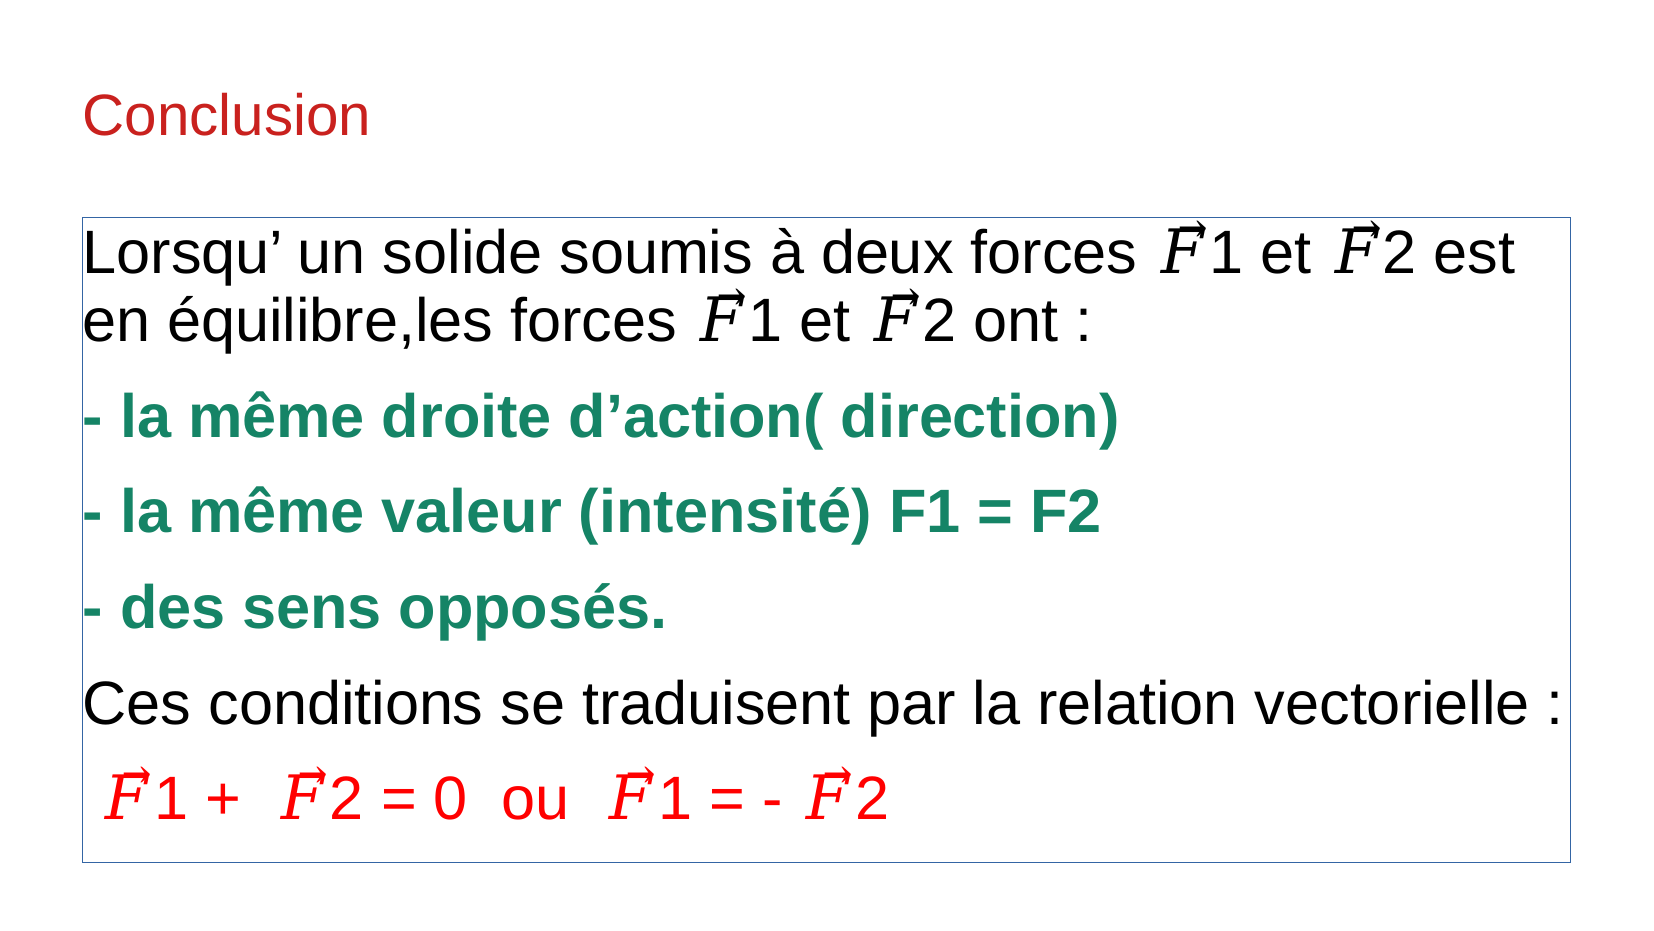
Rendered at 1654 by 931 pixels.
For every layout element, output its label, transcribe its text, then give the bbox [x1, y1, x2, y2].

title Conclusion [82, 37, 1571, 193]
list Lorsqu’ un solide soumis à deux forces 𝐹⃗1 et 𝐹⃗2 est en équilibre,les forces 𝐹⃗1 et 𝐹⃗2 ont : - la même droite d’action( direction) - la même valeur (intensité) F1 = F2 - des sens opposés. Ces conditions se traduisent par la relation vectorielle : 𝐹⃗1 + 𝐹⃗2 = 0 ou 𝐹⃗1 = - 𝐹⃗2 [82, 217, 1571, 863]
